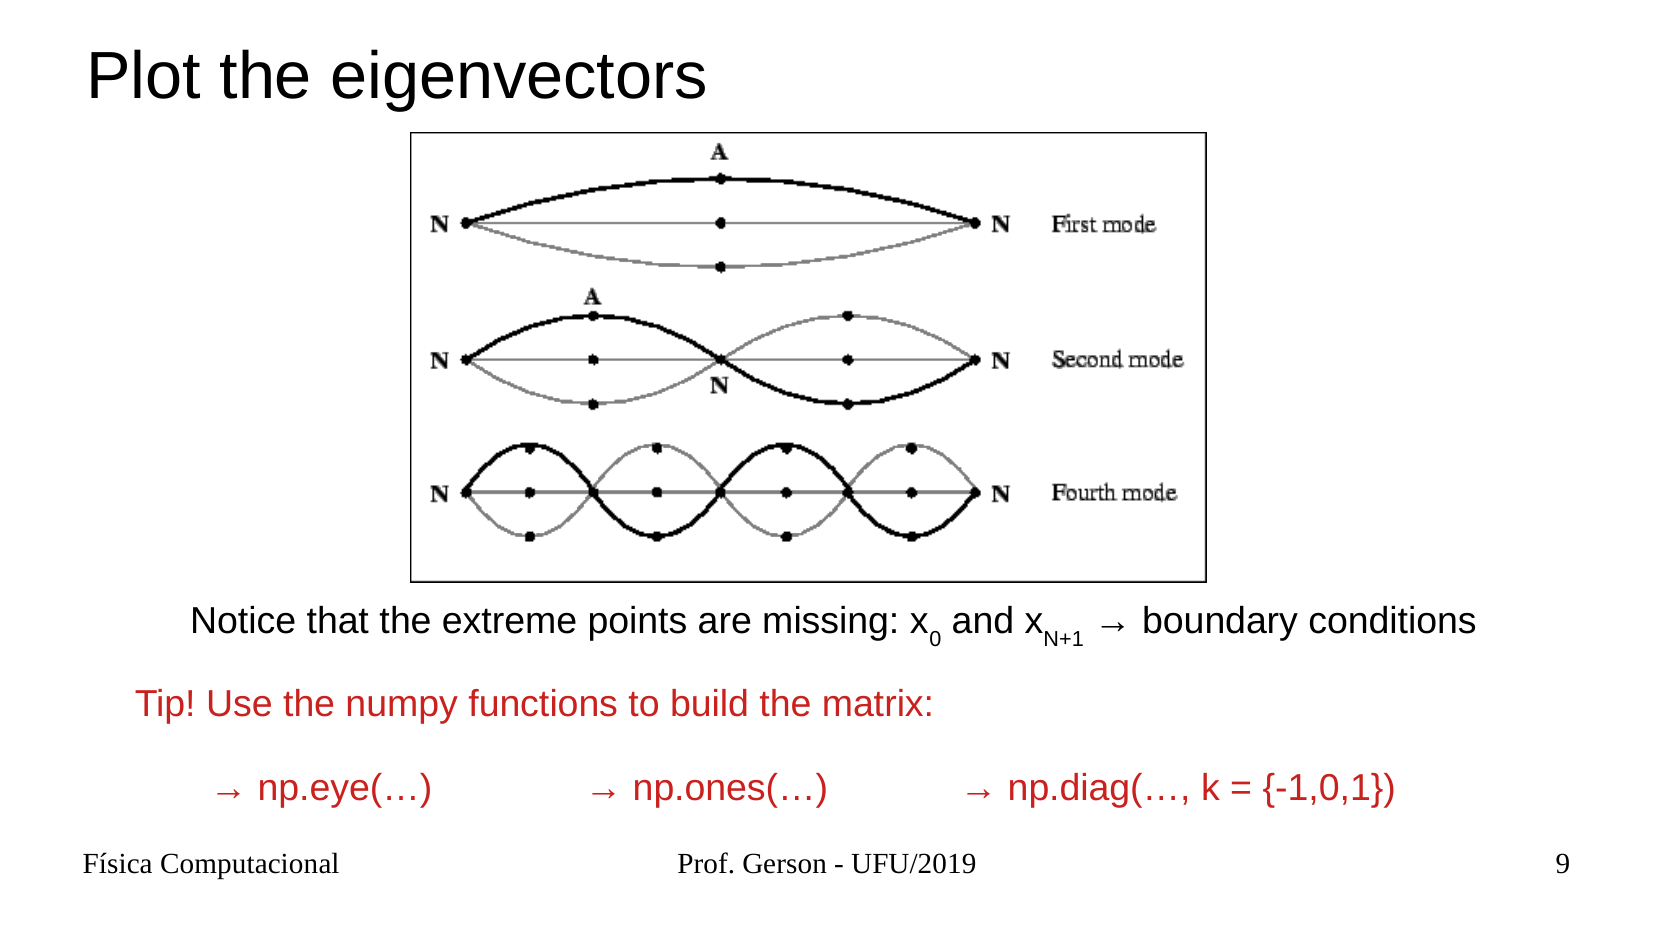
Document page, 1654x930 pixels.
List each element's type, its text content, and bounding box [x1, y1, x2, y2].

text_box Plot the eigenvectors [71, 31, 1203, 124]
picture [410, 132, 1207, 583]
text_box Tip! Use the numpy functions to build the matrix: → np.eye(…) → np.ones(…) → np.diag(…, k = {-1,0,1}) [120, 675, 1412, 817]
text_box Notice that the extreme points are missing: x0 and xN+1 → boundary conditions [175, 592, 1492, 659]
